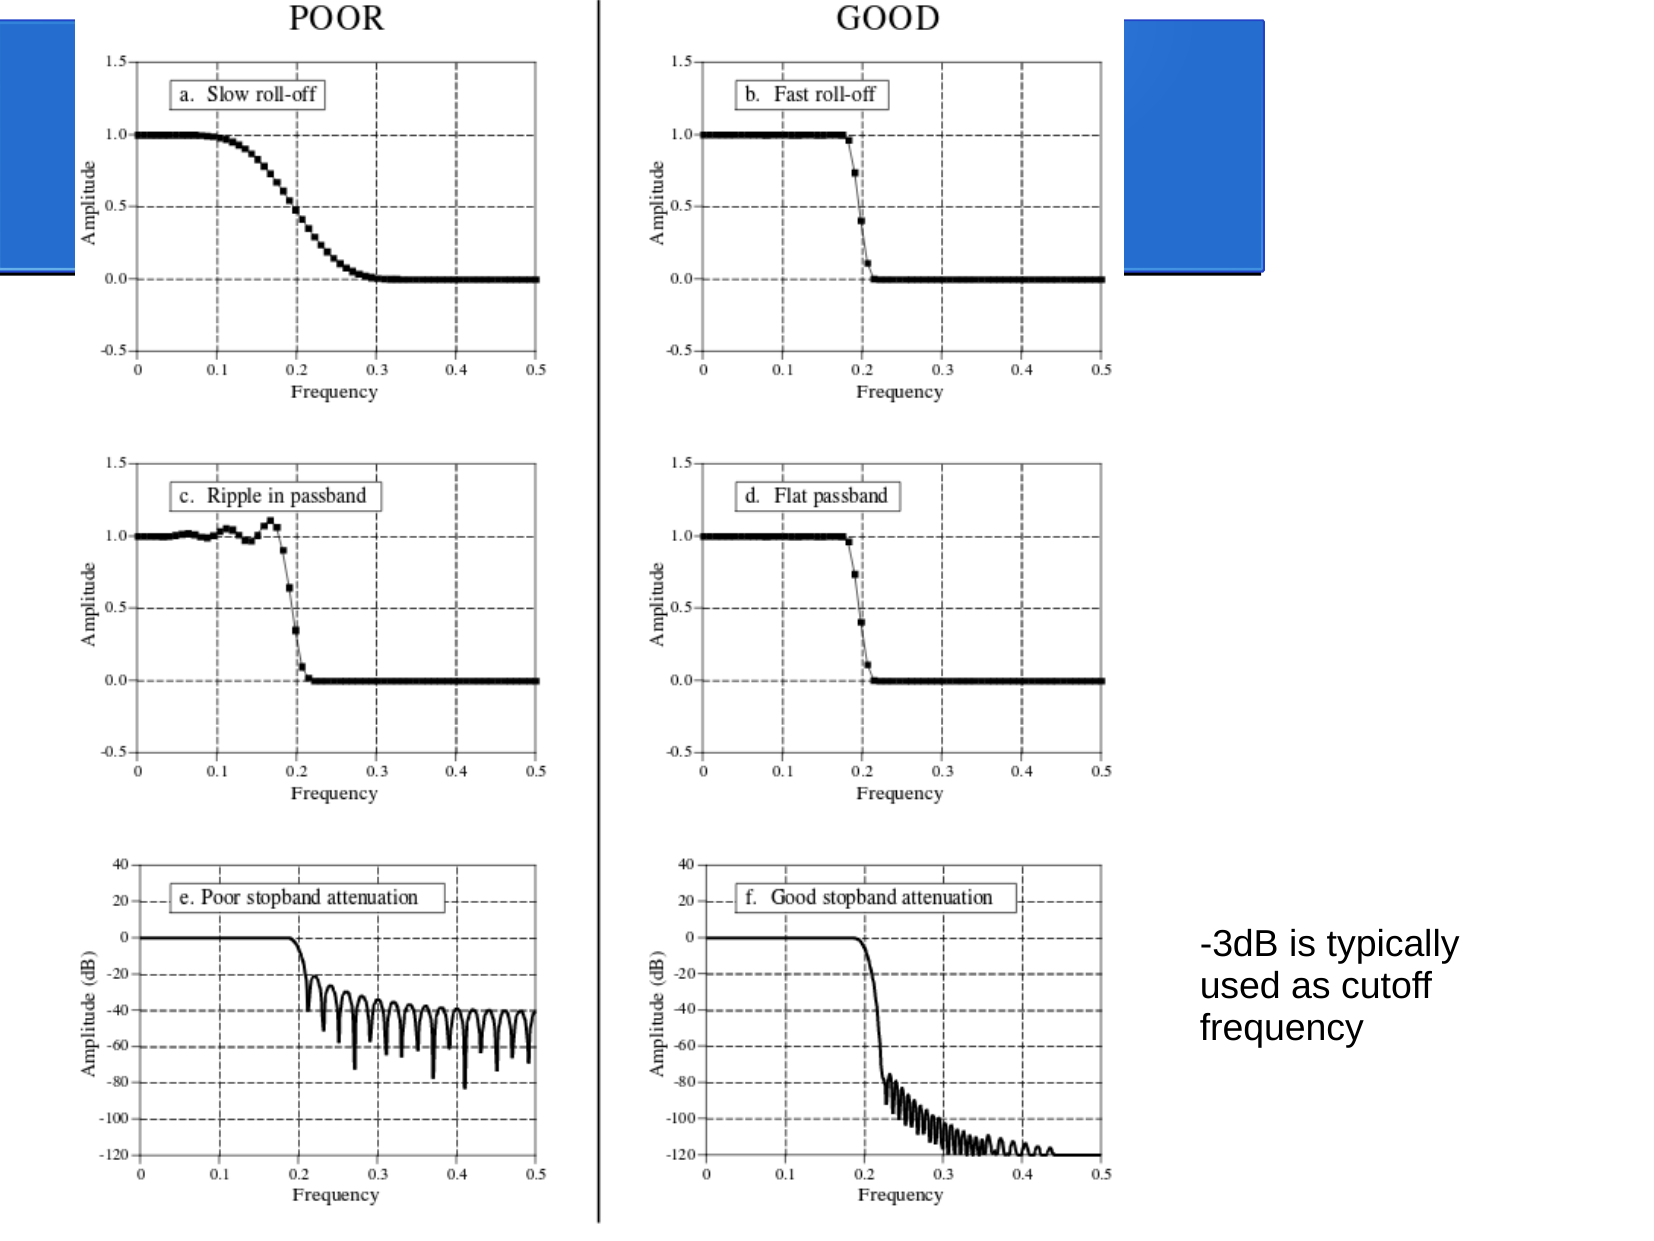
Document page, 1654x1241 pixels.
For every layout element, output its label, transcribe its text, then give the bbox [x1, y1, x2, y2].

picture [75, 0, 1124, 1236]
text_box -3dB is typically used as cutoff frequency [1185, 915, 1561, 1056]
